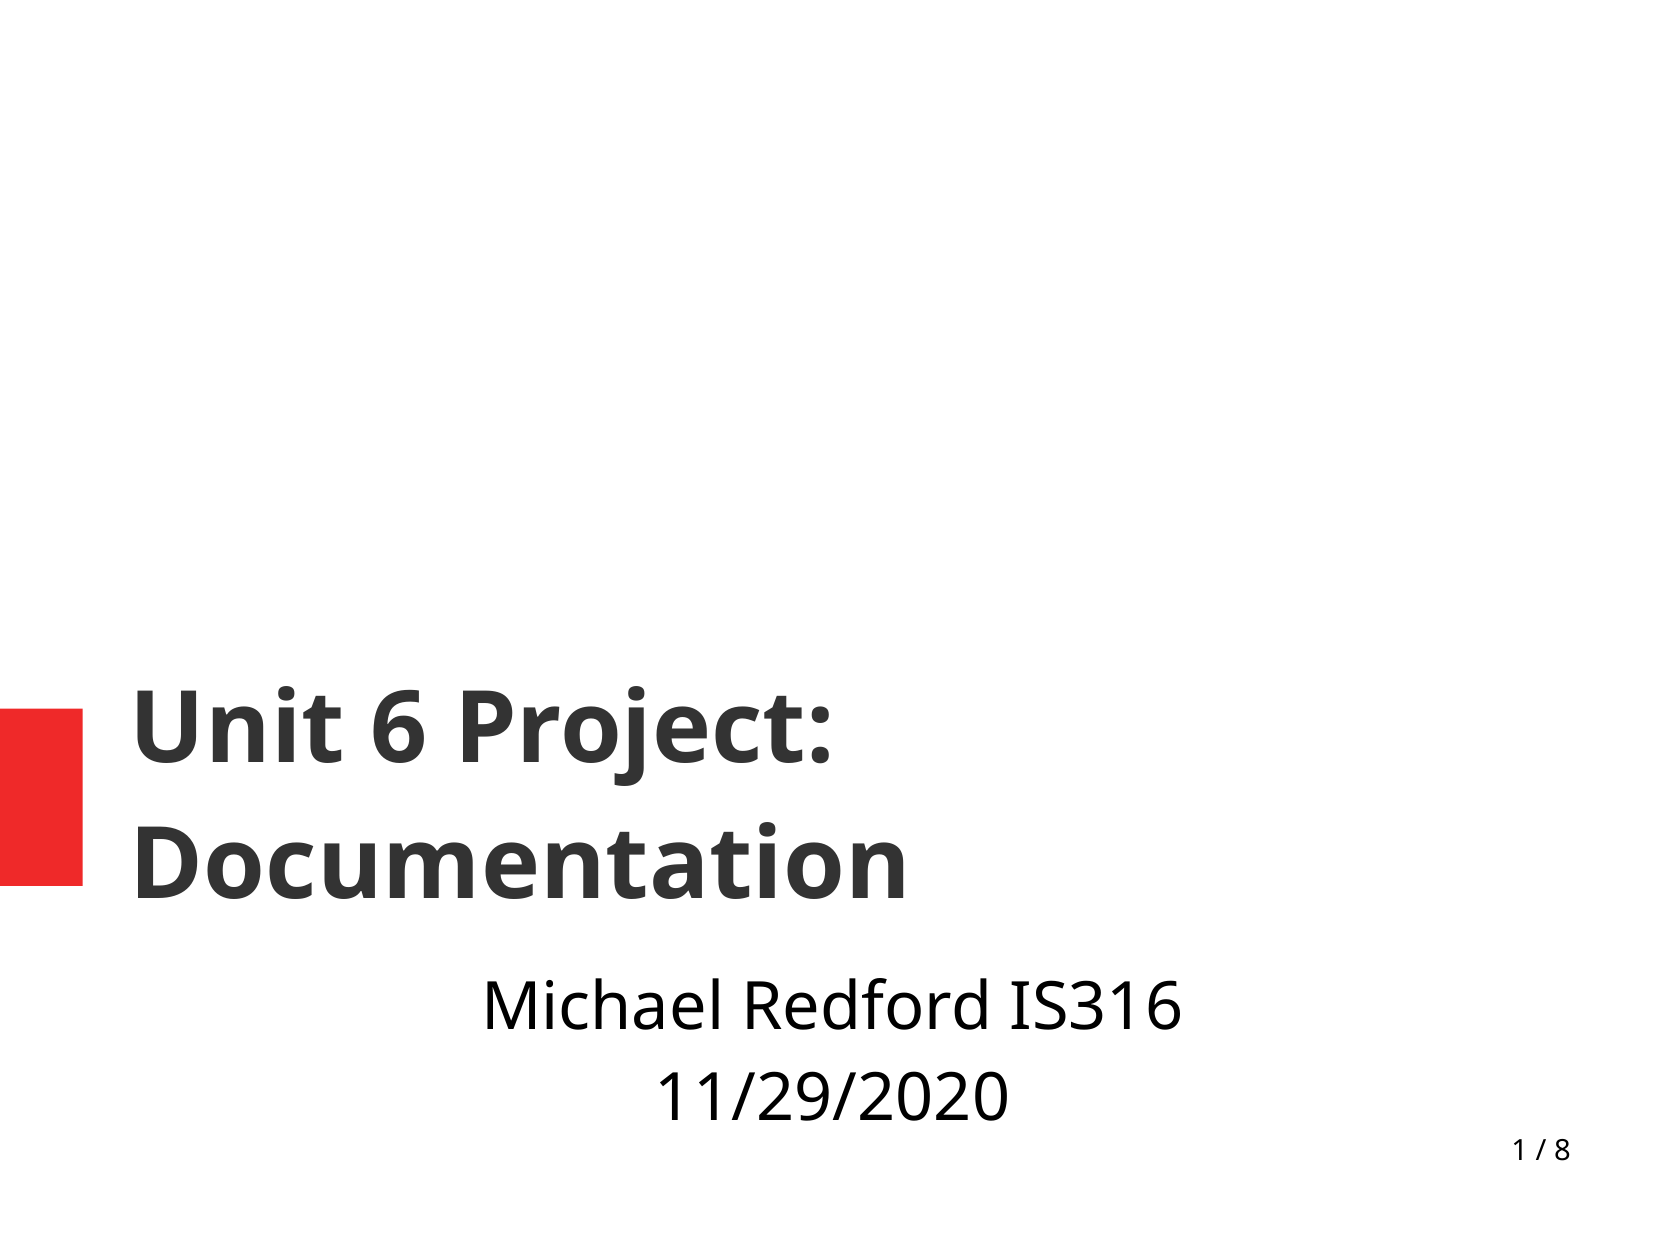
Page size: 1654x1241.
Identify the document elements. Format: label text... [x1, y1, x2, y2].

subtitle Michael Redford IS316 11/29/2020 [129, 958, 1536, 1140]
title Unit 6 Project: Documentation [129, 655, 1536, 928]
